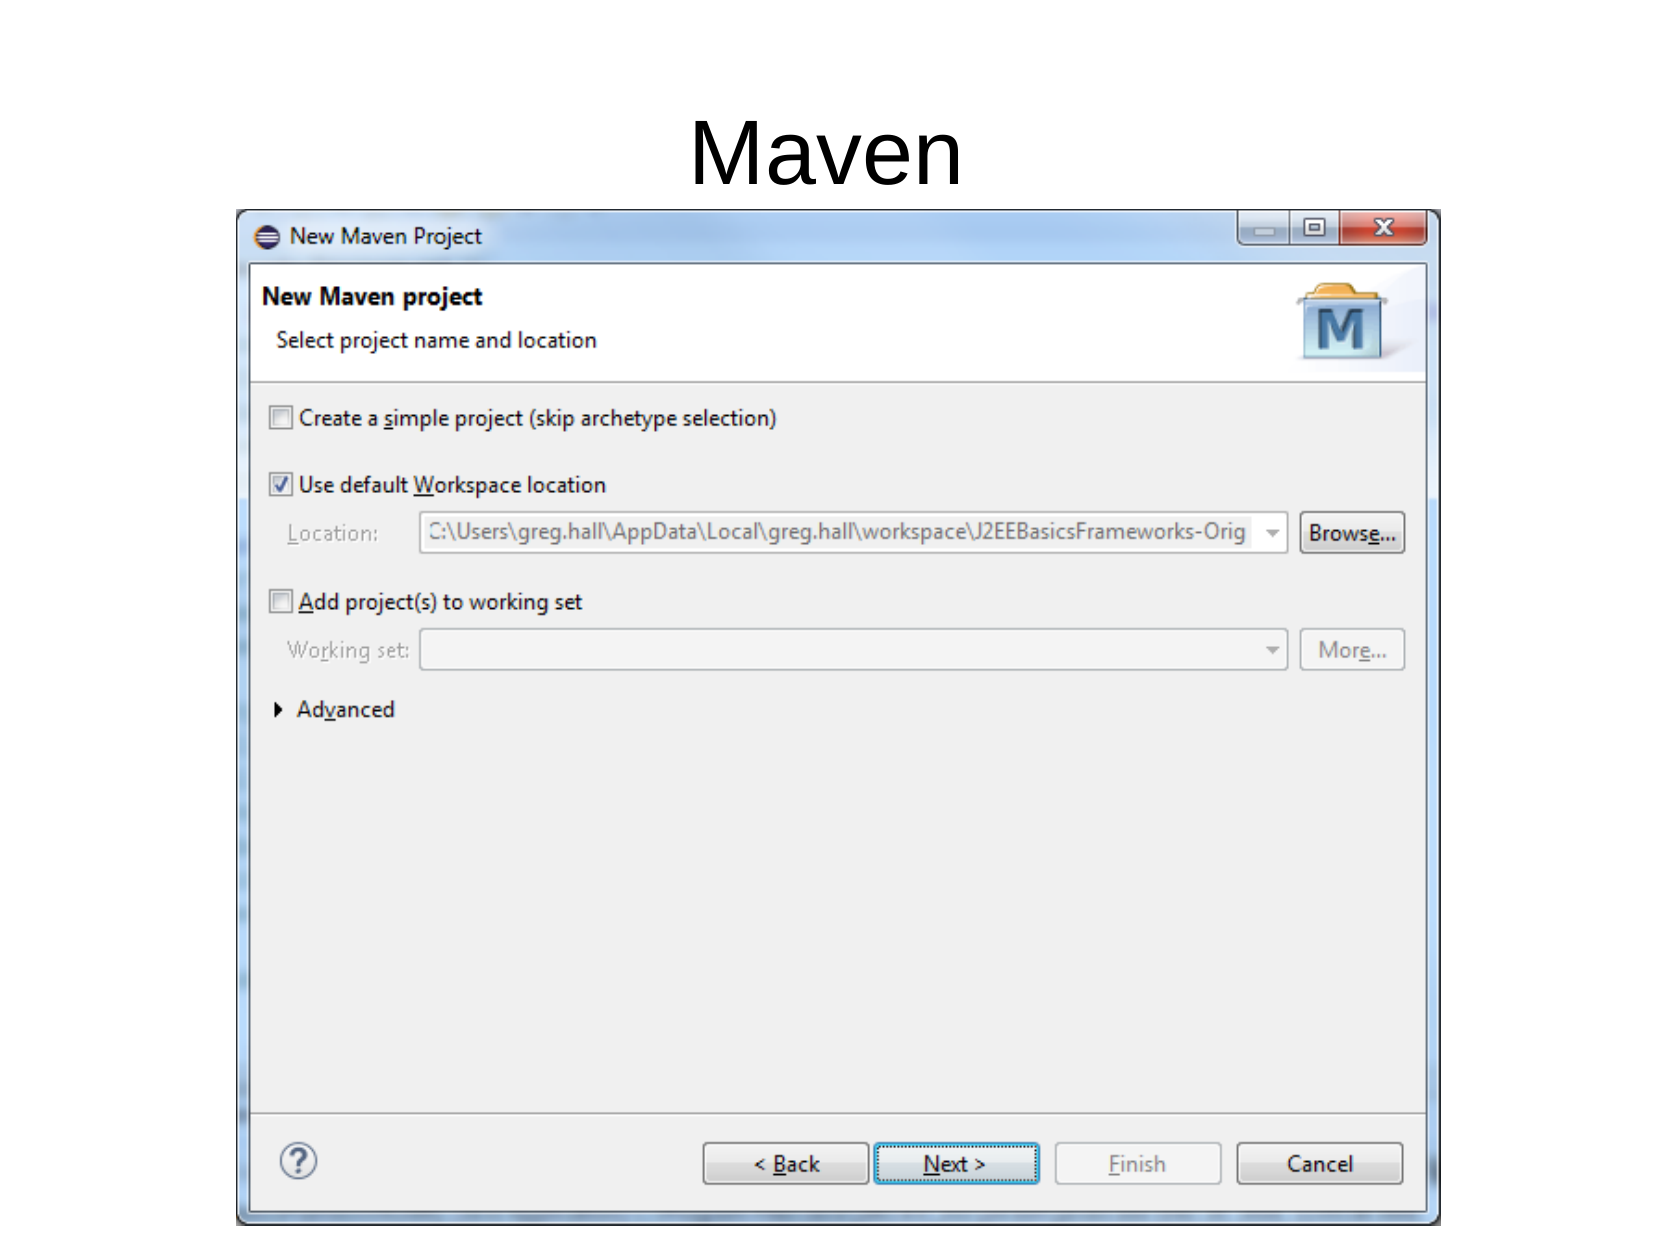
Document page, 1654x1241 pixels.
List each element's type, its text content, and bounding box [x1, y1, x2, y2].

picture [236, 209, 1441, 1226]
title Maven [82, 49, 1571, 257]
